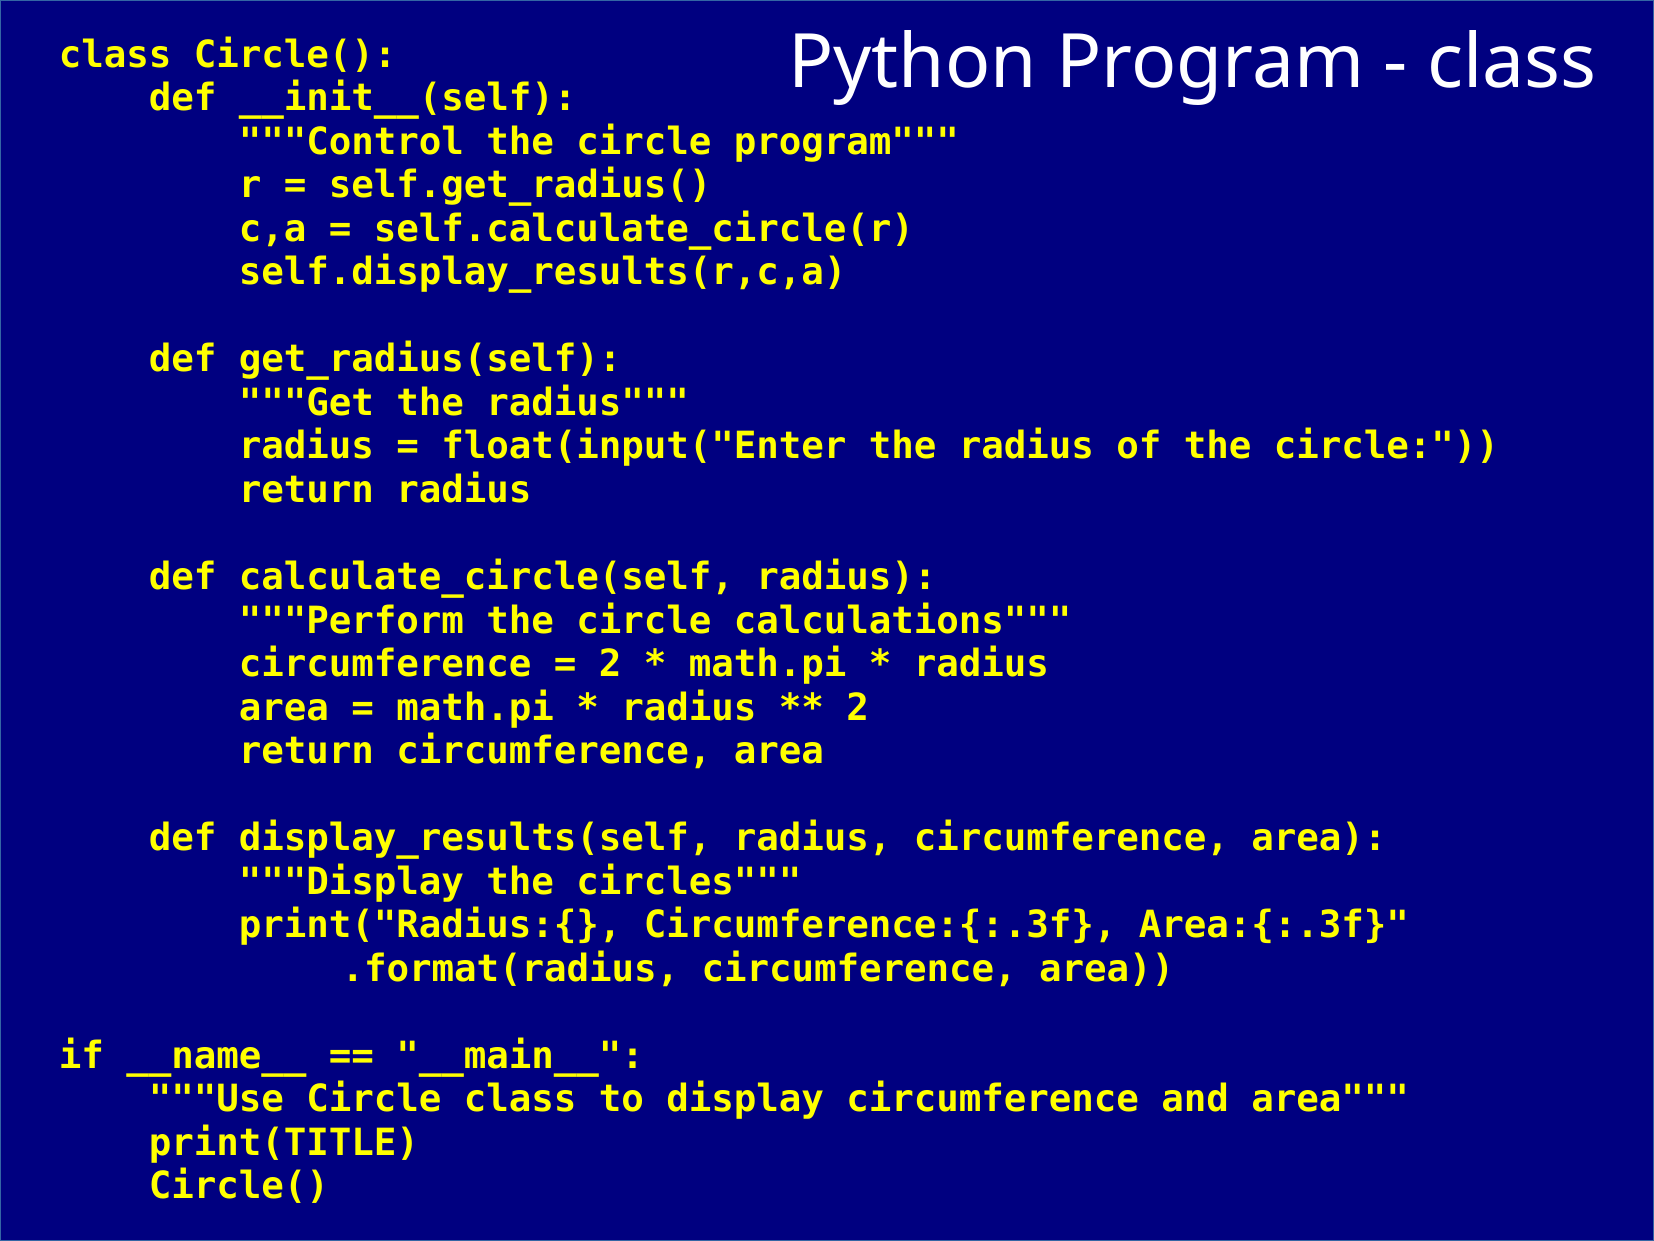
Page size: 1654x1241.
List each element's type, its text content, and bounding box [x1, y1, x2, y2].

title Python Program - class [732, 0, 1654, 119]
text_box class Circle(): def __init__(self): """Control the circle program""" r = self.get_radius() c,a = self.calculate_circle(r) self.display_results(r,c,a) def get_radius(self): """Get the radius""" radius = float(input("Enter the radius of the circle:")) return radius def calculate_circle(self, radius): """Perform the circle calculations""" circumference = 2 * math.pi * radius area = math.pi * radius ** 2 return circumference, area def display_results(self, radius, circumference, area): """Display the circles""" print("Radius:{}, Circumference:{:.3f}, Area:{:.3f}" .format(radius, circumference, area)) if __name__ == "__main__": """Use Circle class to display circumference and area""" print(TITLE) Circle() [0, 0, 1654, 1241]
